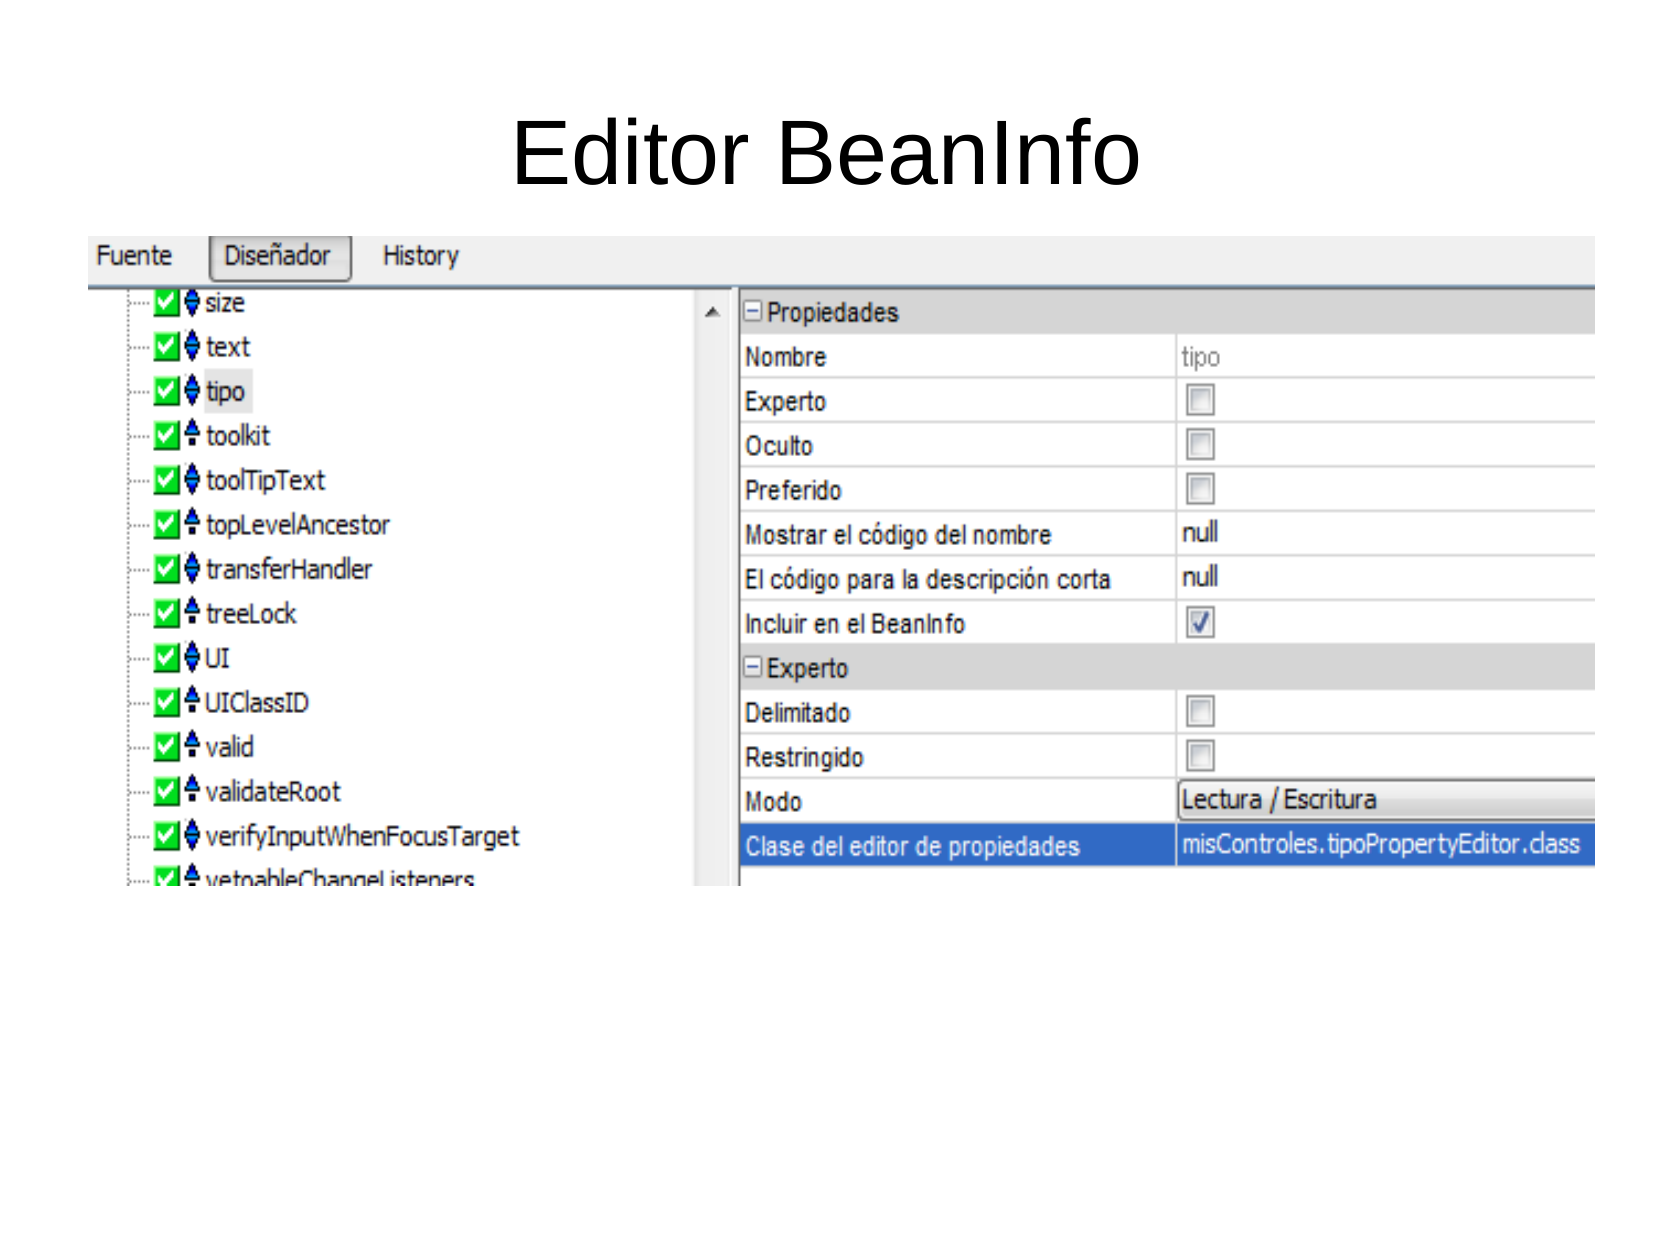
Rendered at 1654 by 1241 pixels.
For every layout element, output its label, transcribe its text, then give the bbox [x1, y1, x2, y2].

title Editor BeanInfo [82, 49, 1571, 257]
picture [88, 236, 1595, 886]
